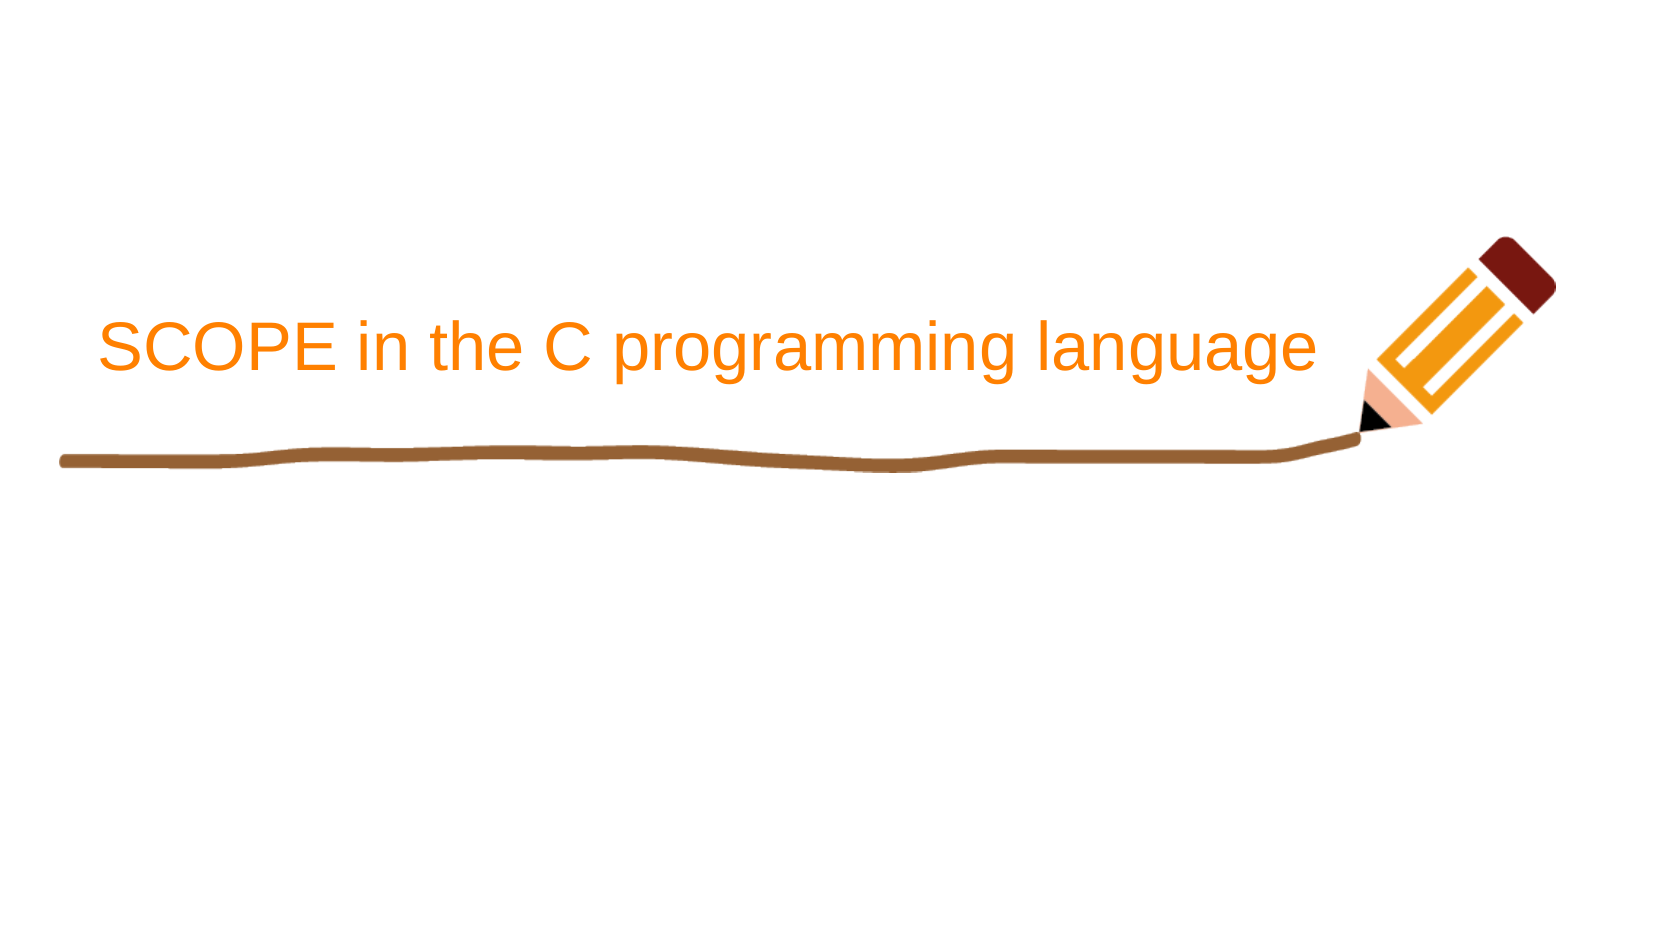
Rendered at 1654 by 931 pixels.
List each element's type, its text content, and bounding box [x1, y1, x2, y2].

picture [59, 236, 1556, 473]
title SCOPE in the C programming language [88, 265, 1329, 429]
